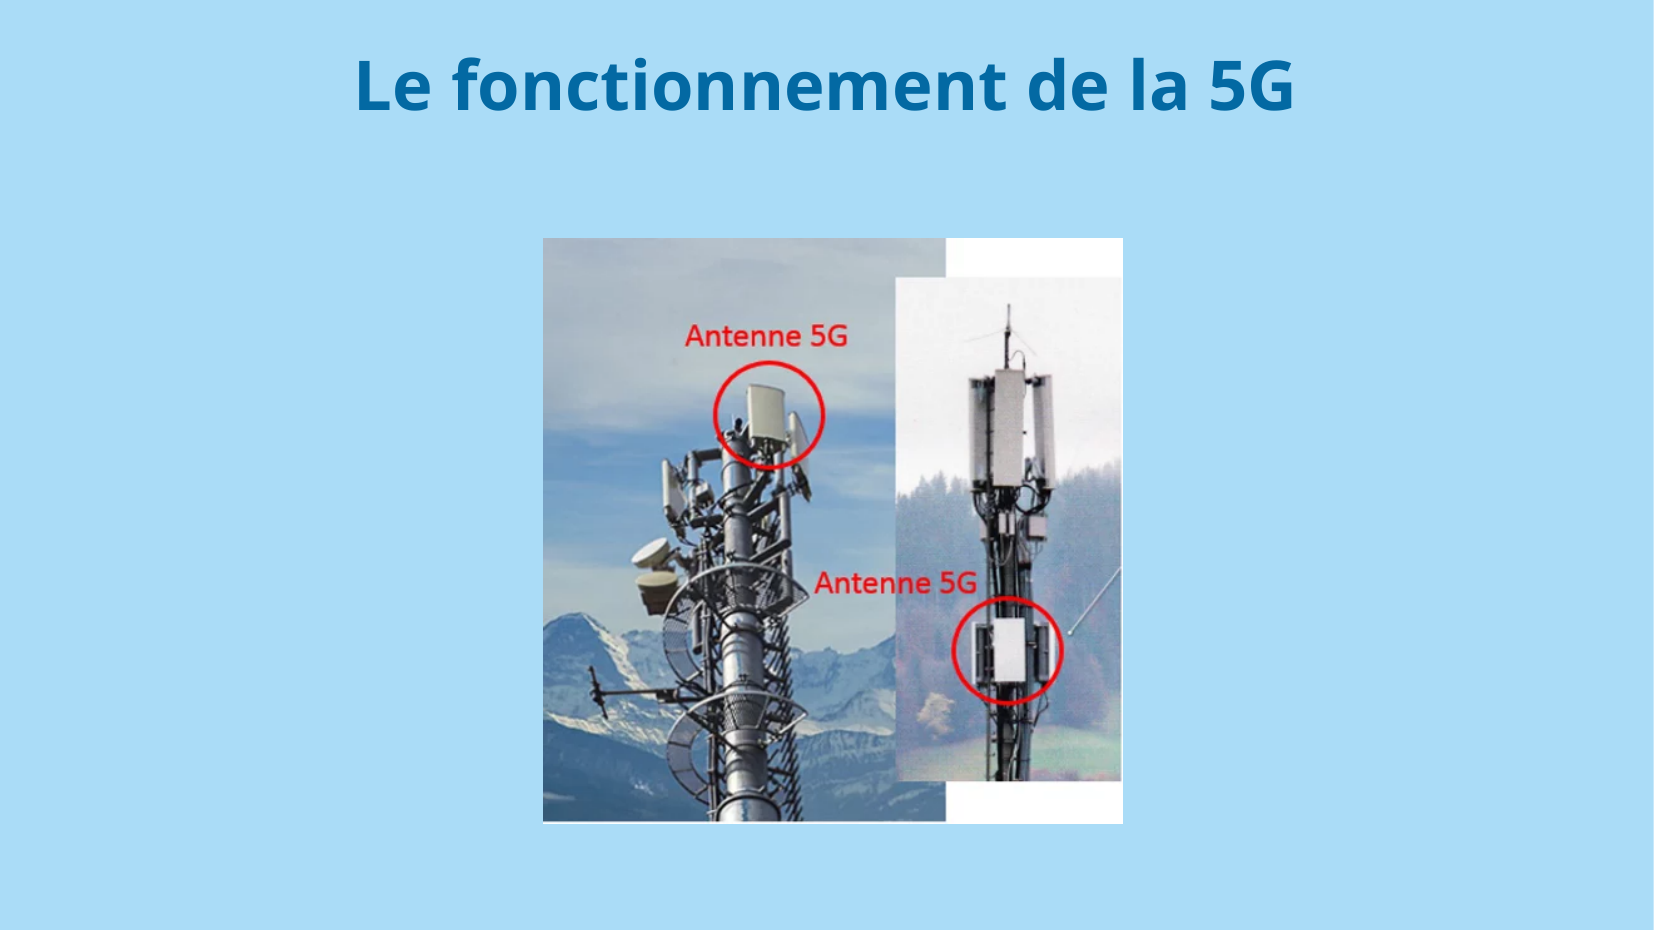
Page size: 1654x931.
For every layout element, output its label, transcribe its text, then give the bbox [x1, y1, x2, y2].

picture [543, 238, 1123, 824]
title Le fonctionnement de la 5G [54, 31, 1598, 134]
